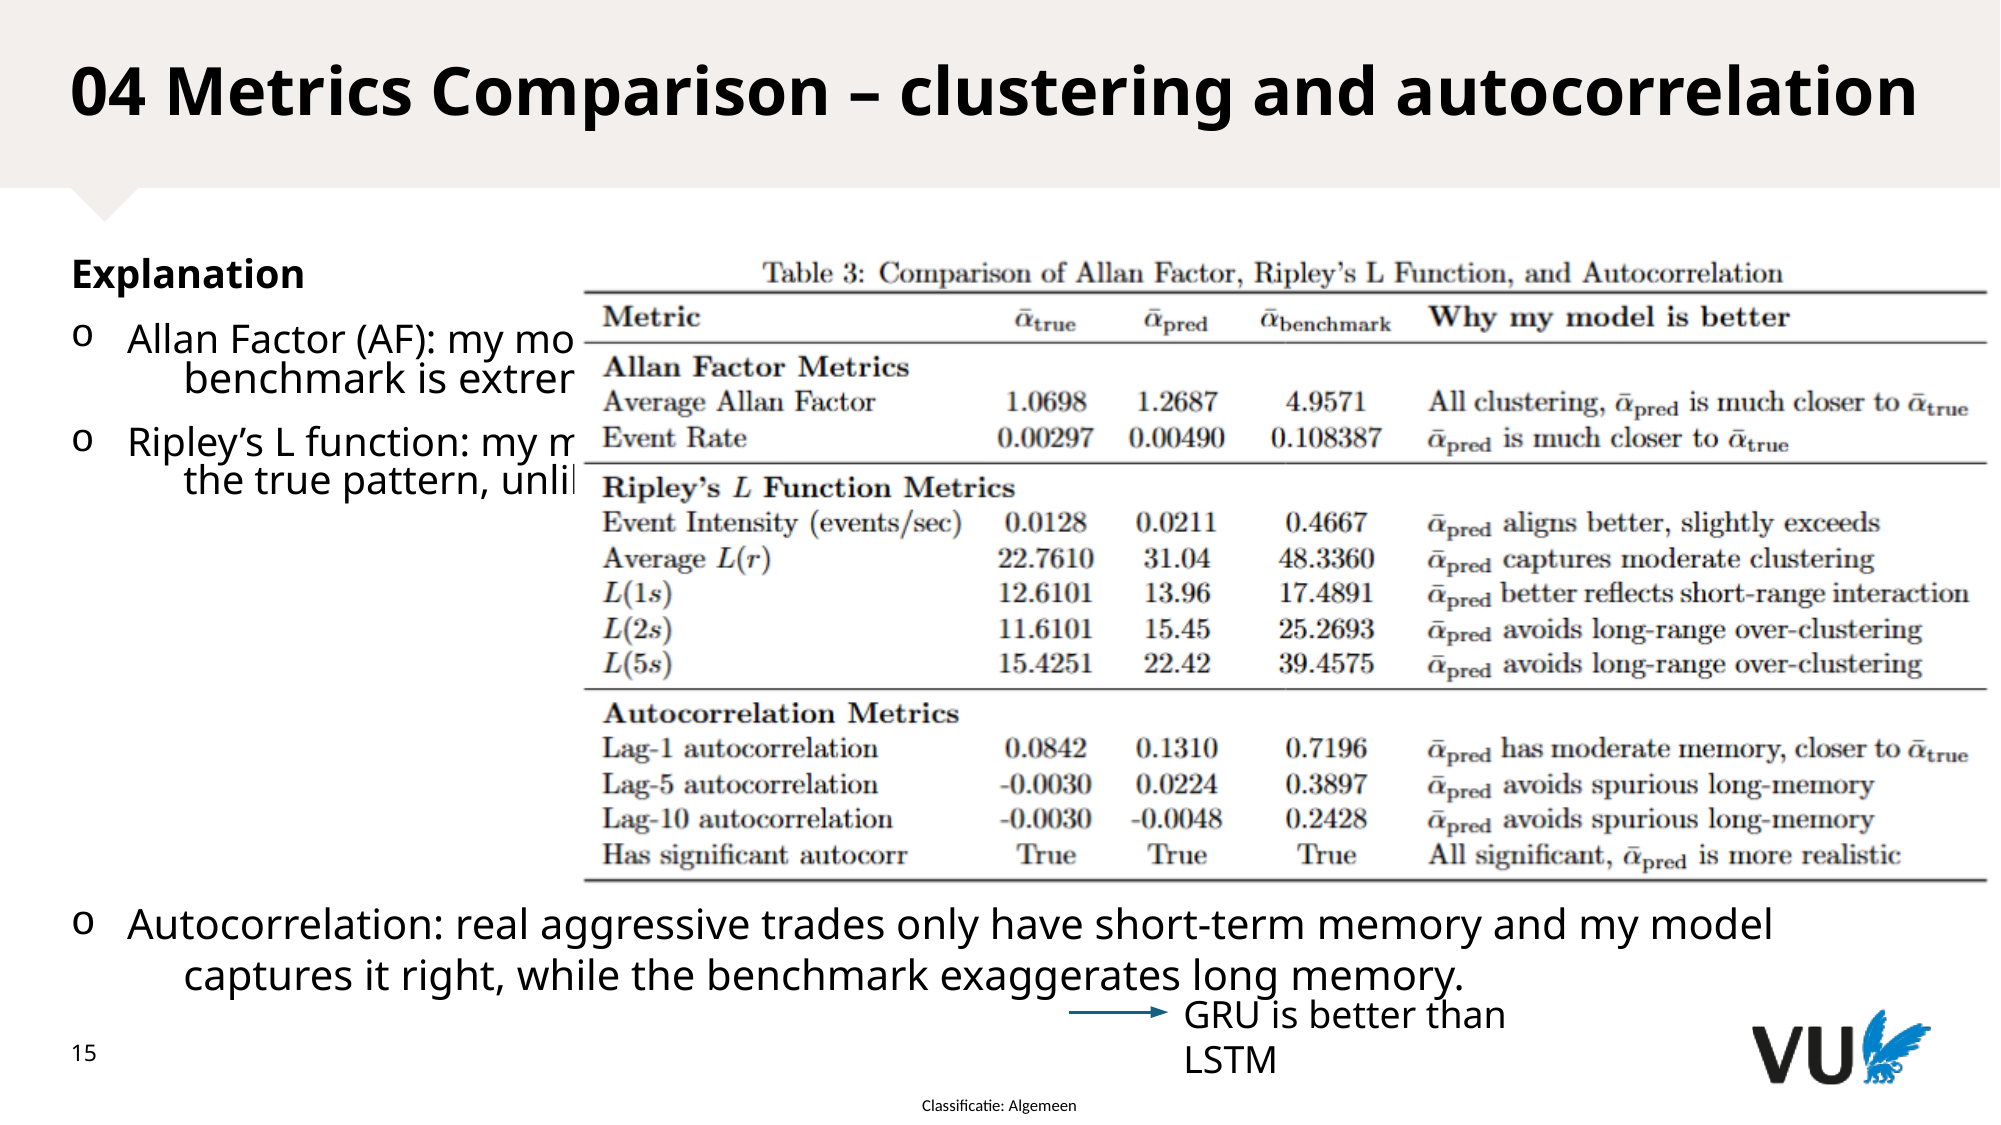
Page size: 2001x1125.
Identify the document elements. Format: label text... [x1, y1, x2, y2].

text_box Autocorrelation: real aggressive trades only have short-term memory and my model captures it right, while the benchmark exaggerates long memory. [70, 898, 1848, 1013]
list Explanation Allan Factor (AF): my model produces realistic clustering of aggressive trades, while the benchmark is extremely over-clustered. Ripley’s L function: my model captures clustering across multiple time scales, closely matching the true pattern, unlike the over-clustered benchmark. [67, 211, 544, 885]
title 04 Metrics Comparison – clustering and autocorrelation [70, 0, 1930, 188]
text_box GRU is better than LSTM [1168, 983, 1612, 1044]
text_box [70, 1013, 152, 1125]
picture [574, 250, 2001, 914]
